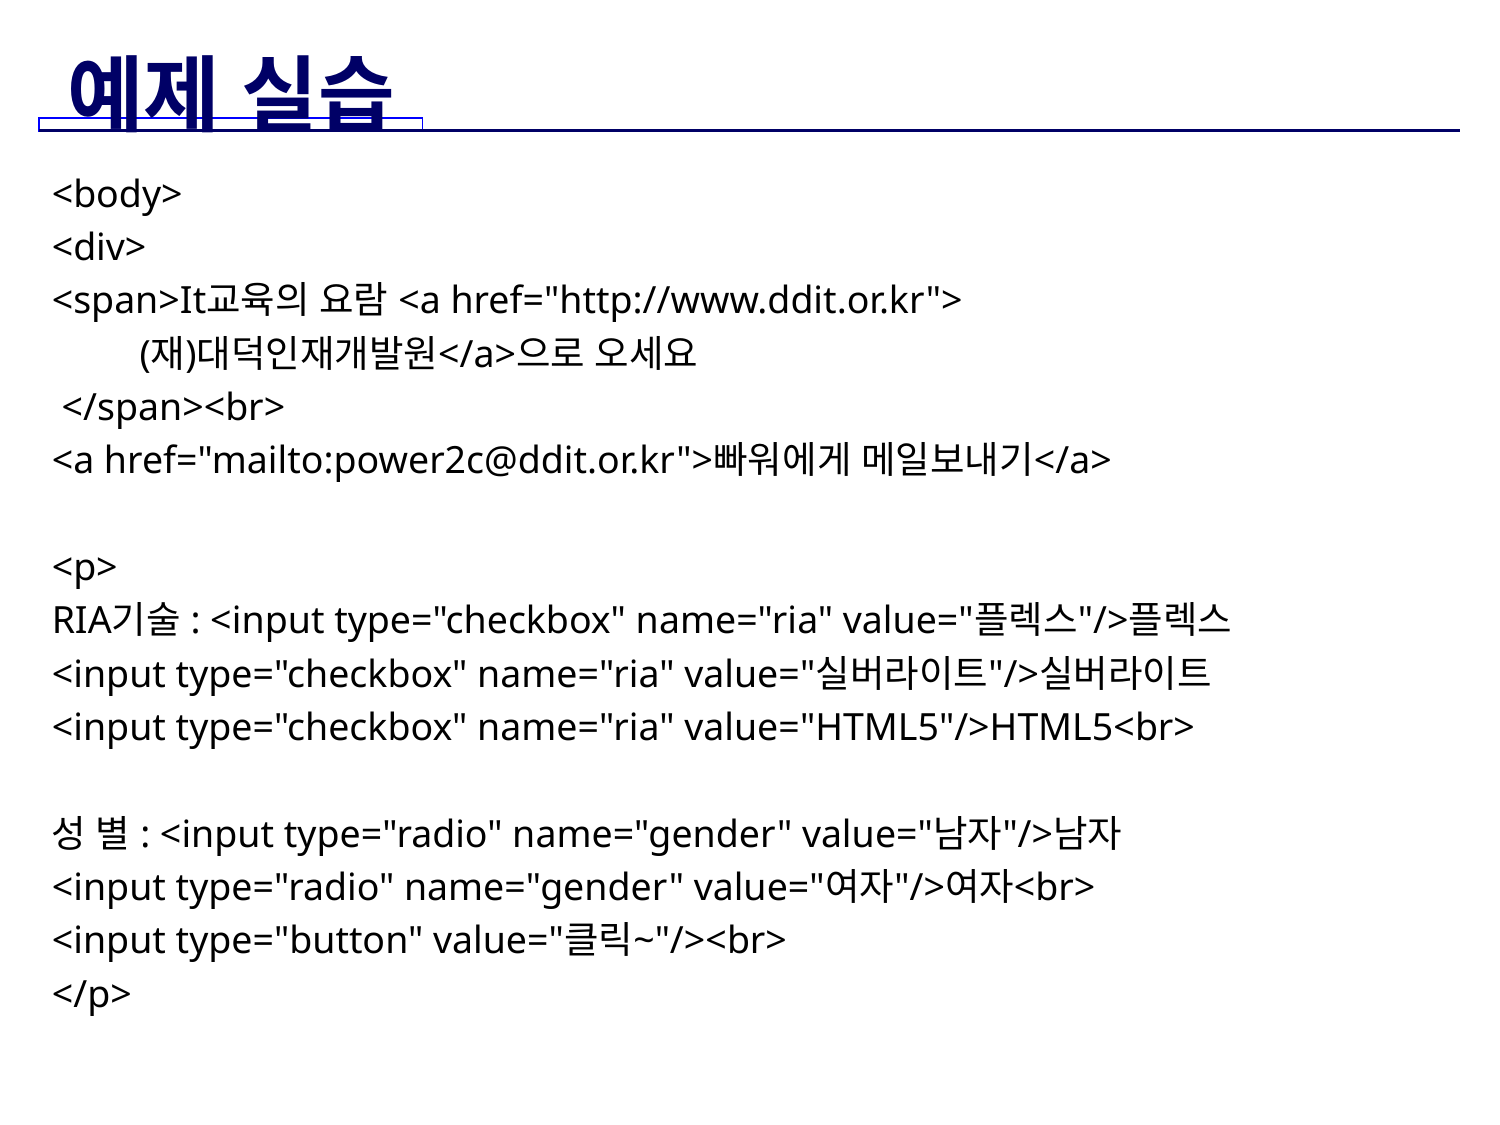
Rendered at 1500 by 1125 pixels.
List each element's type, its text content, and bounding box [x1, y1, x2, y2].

list <body> <div> <span>It교육의 요람 <a href="http://www.ddit.or.kr"> (재)대덕인재개발원</a>으로 오세요 </span><br> <a href="mailto:power2c@ddit.or.kr">빠워에게 메일보내기</a> <p> RIA기술 : <input type="checkbox" name="ria" value="플렉스"/>플렉스 <input type="checkbox" name="ria" value="실버라이트"/>실버라이트 <input type="checkbox" name="ria" value="HTML5"/>HTML5<br> 성 별 : <input type="radio" name="gender" value="남자"/>남자 <input type="radio" name="gender" value="여자"/>여자<br> <input type="button" value="클릭~"/><br> </p> [37, 162, 1460, 992]
title 예제 실습 [52, 34, 1331, 128]
